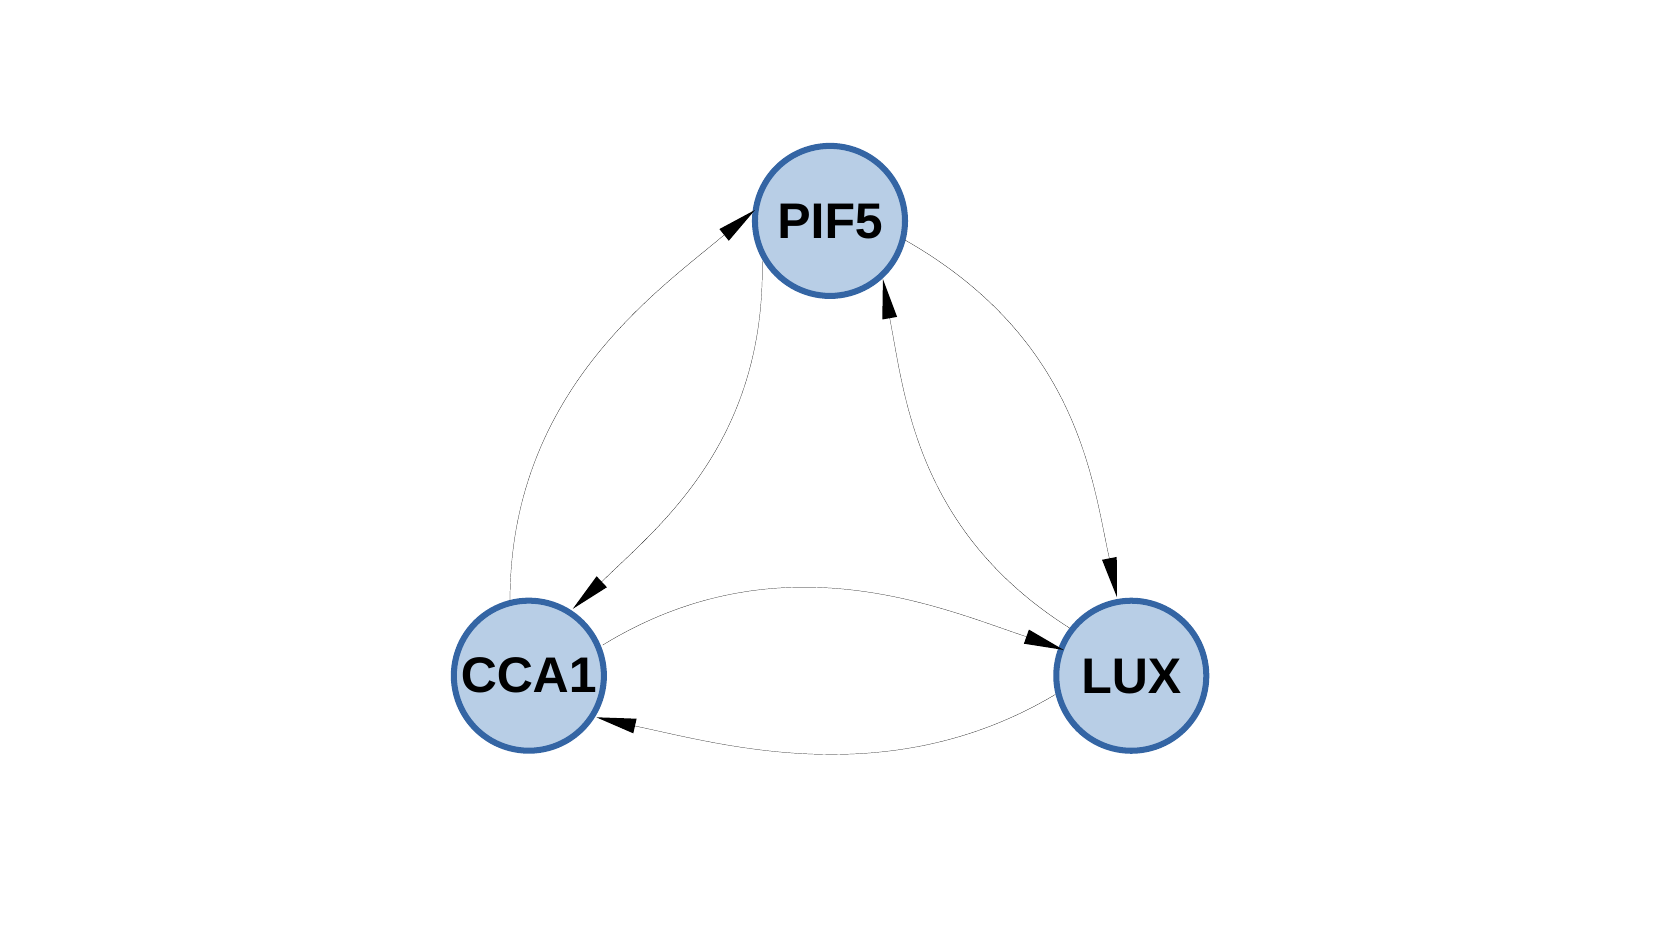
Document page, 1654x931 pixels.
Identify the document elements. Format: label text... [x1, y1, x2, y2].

text_box PIF5 [754, 145, 906, 296]
text_box CCA1 [453, 600, 604, 751]
text_box LUX [1056, 600, 1207, 751]
